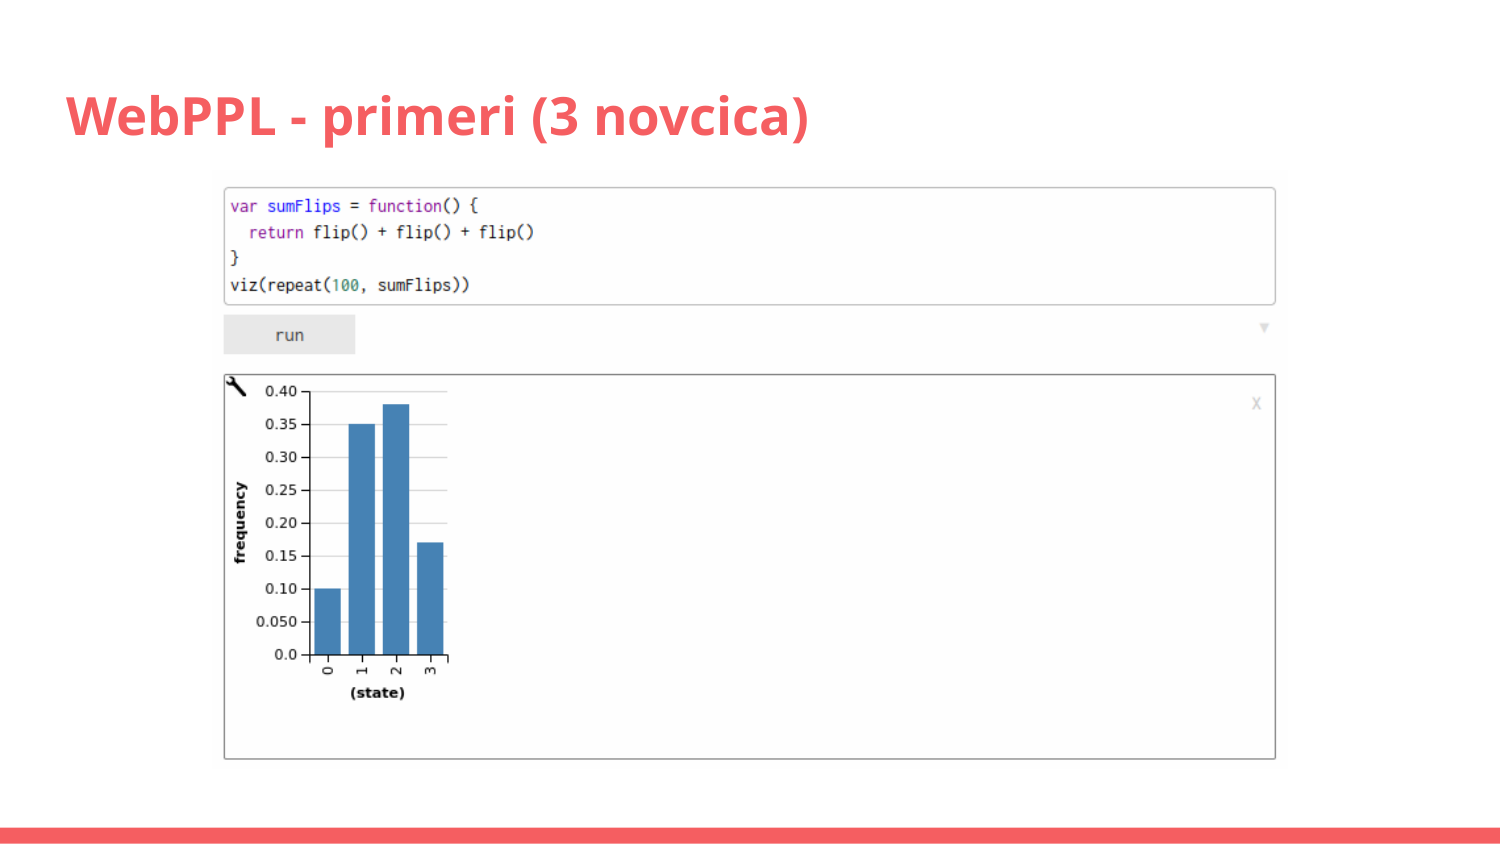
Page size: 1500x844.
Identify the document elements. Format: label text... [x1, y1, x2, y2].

picture [212, 170, 1288, 769]
title WebPPL - primeri (3 novcica) [51, 64, 1449, 167]
